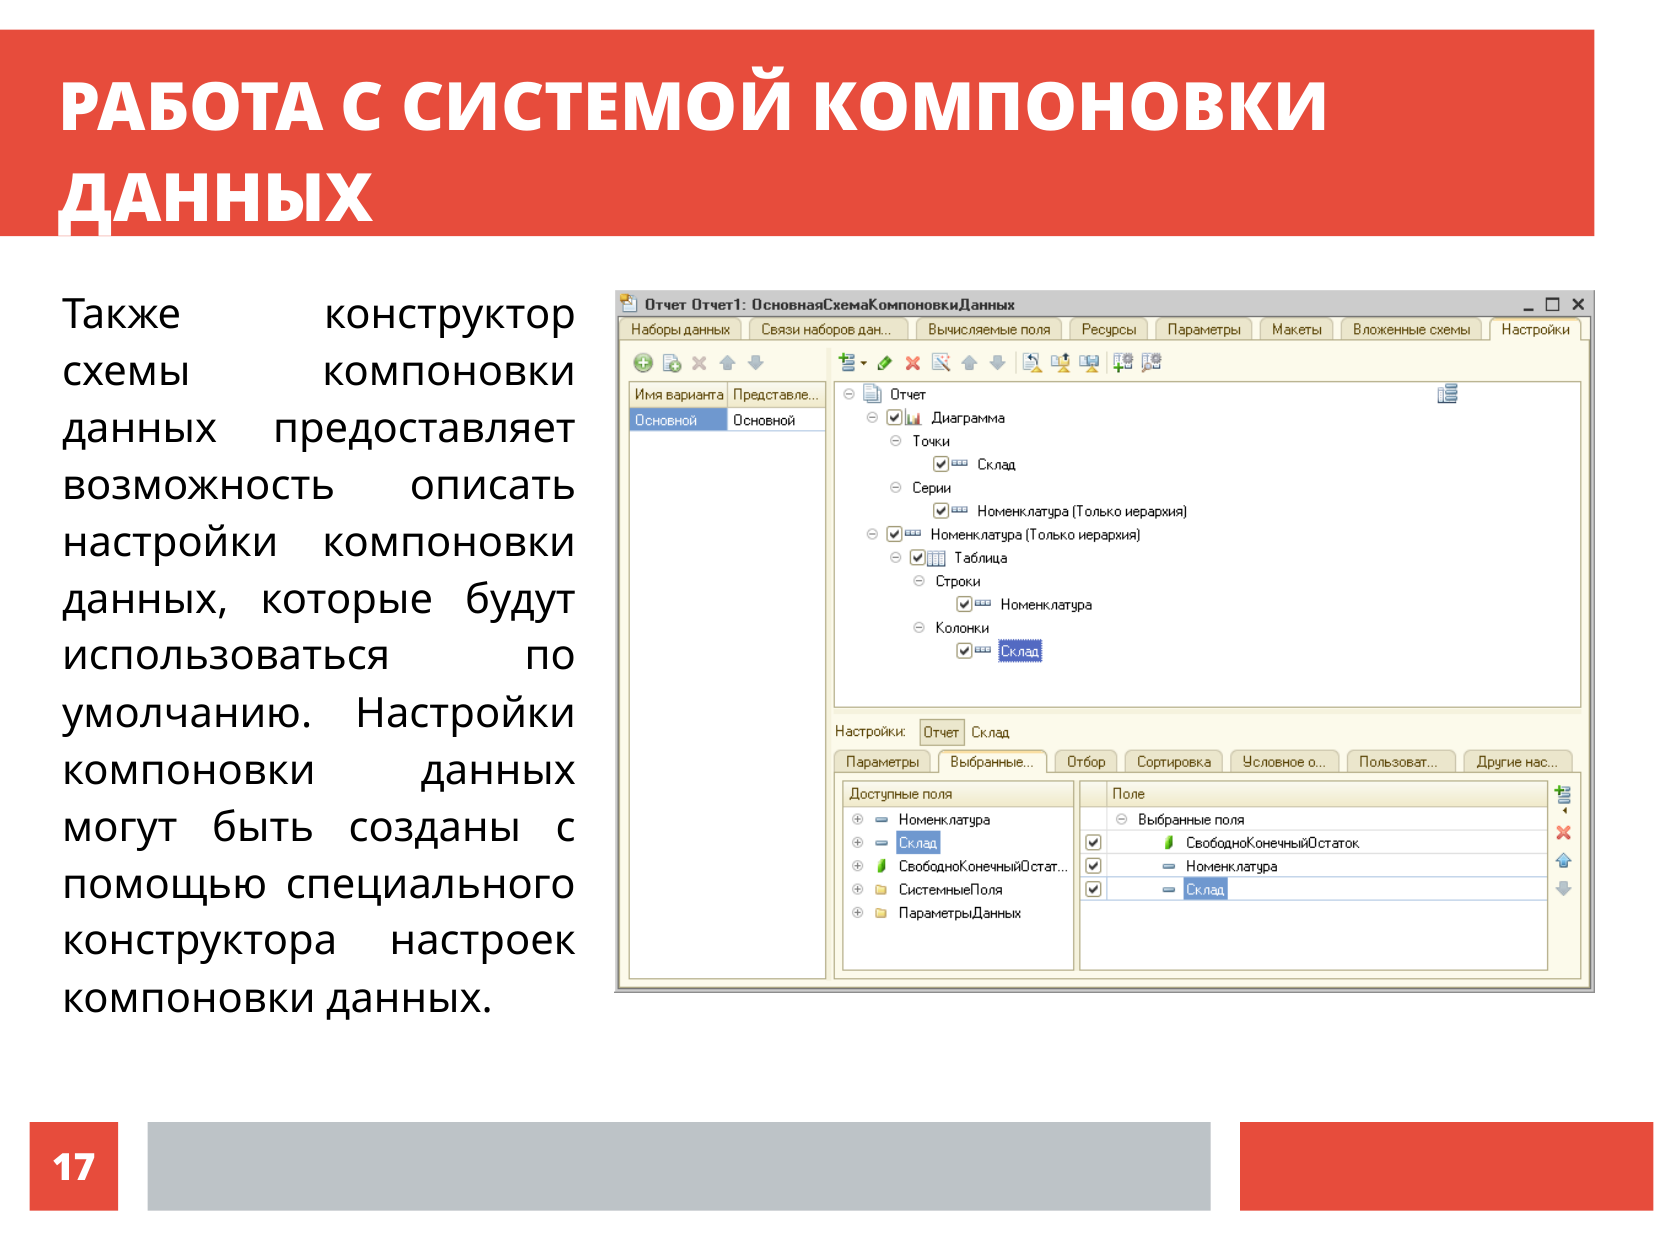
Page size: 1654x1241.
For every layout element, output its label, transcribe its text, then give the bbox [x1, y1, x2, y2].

picture [614, 289, 1595, 993]
text_box Также конструктор схемы компоновки данных предоставляет возможность описать настройки компоновки данных, которые будут использоваться по умолчанию. Настройки компоновки данных могут быть созданы с помощью специального конструктора настроек компоновки данных. [47, 276, 591, 974]
title РАБОТА С СИСТЕМОЙ КОМПОНОВКИ ДАННЫХ [59, 59, 1595, 207]
